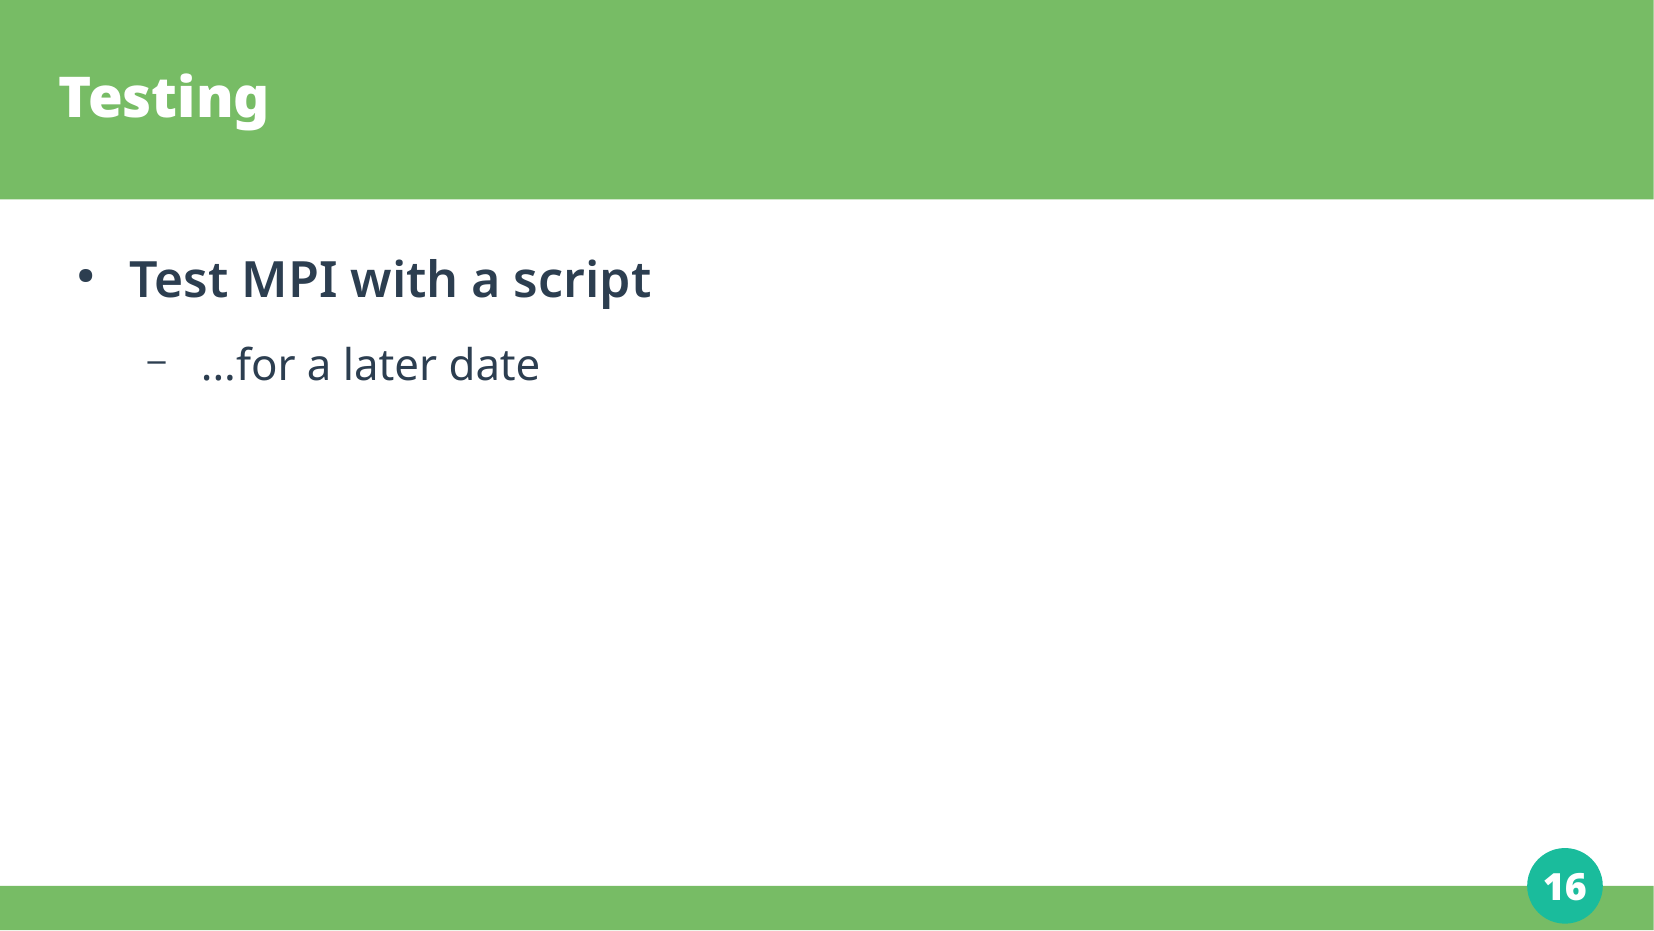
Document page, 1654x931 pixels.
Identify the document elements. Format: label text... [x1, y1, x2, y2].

title Testing [59, 37, 1595, 155]
list Test MPI with a script ...for a later date [59, 243, 1595, 864]
